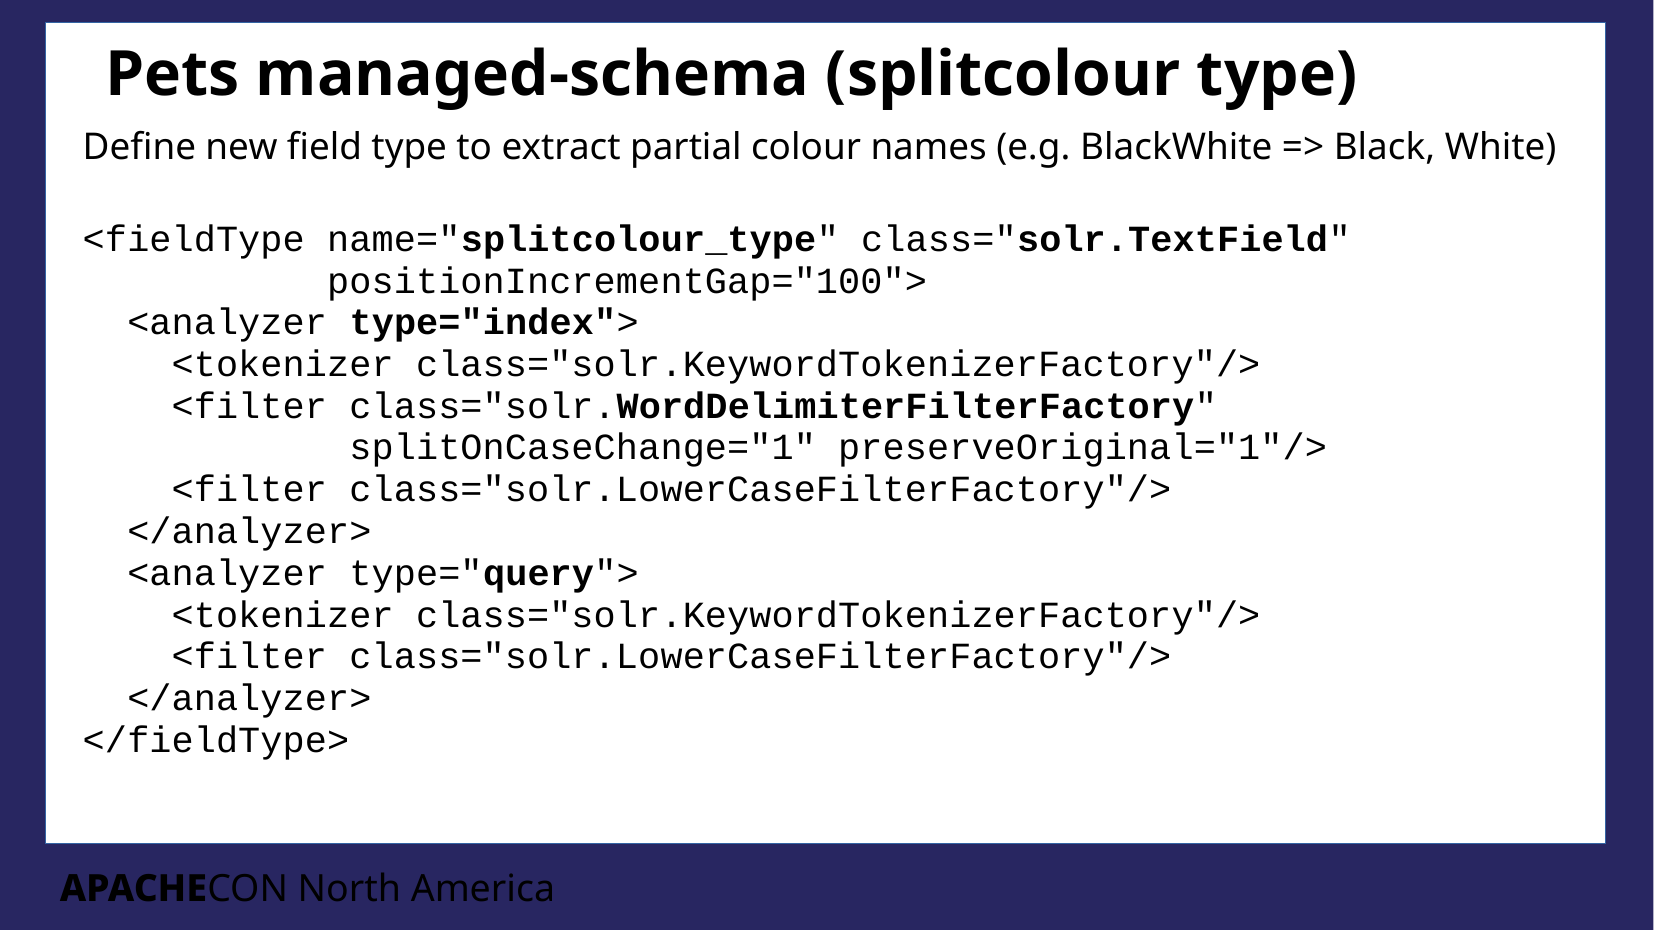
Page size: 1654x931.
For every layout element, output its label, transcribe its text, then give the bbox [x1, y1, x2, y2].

list Define new field type to extract partial colour names (e.g. BlackWhite => Black, White) <fieldType name="splitcolour_type" class="solr.TextField" positionIncrementGap="100"> <analyzer type="index"> <tokenizer class="solr.KeywordTokenizerFactory"/> <filter class="solr.WordDelimiterFilterFactory" splitOnCaseChange="1" preserveOriginal="1"/> <filter class="solr.LowerCaseFilterFactory"/> </analyzer> <analyzer type="query"> <tokenizer class="solr.KeywordTokenizerFactory"/> <filter class="solr.LowerCaseFilterFactory"/> </analyzer> </fieldType> [82, 120, 1571, 811]
title Pets managed-schema (splitcolour type) [105, 32, 1546, 110]
